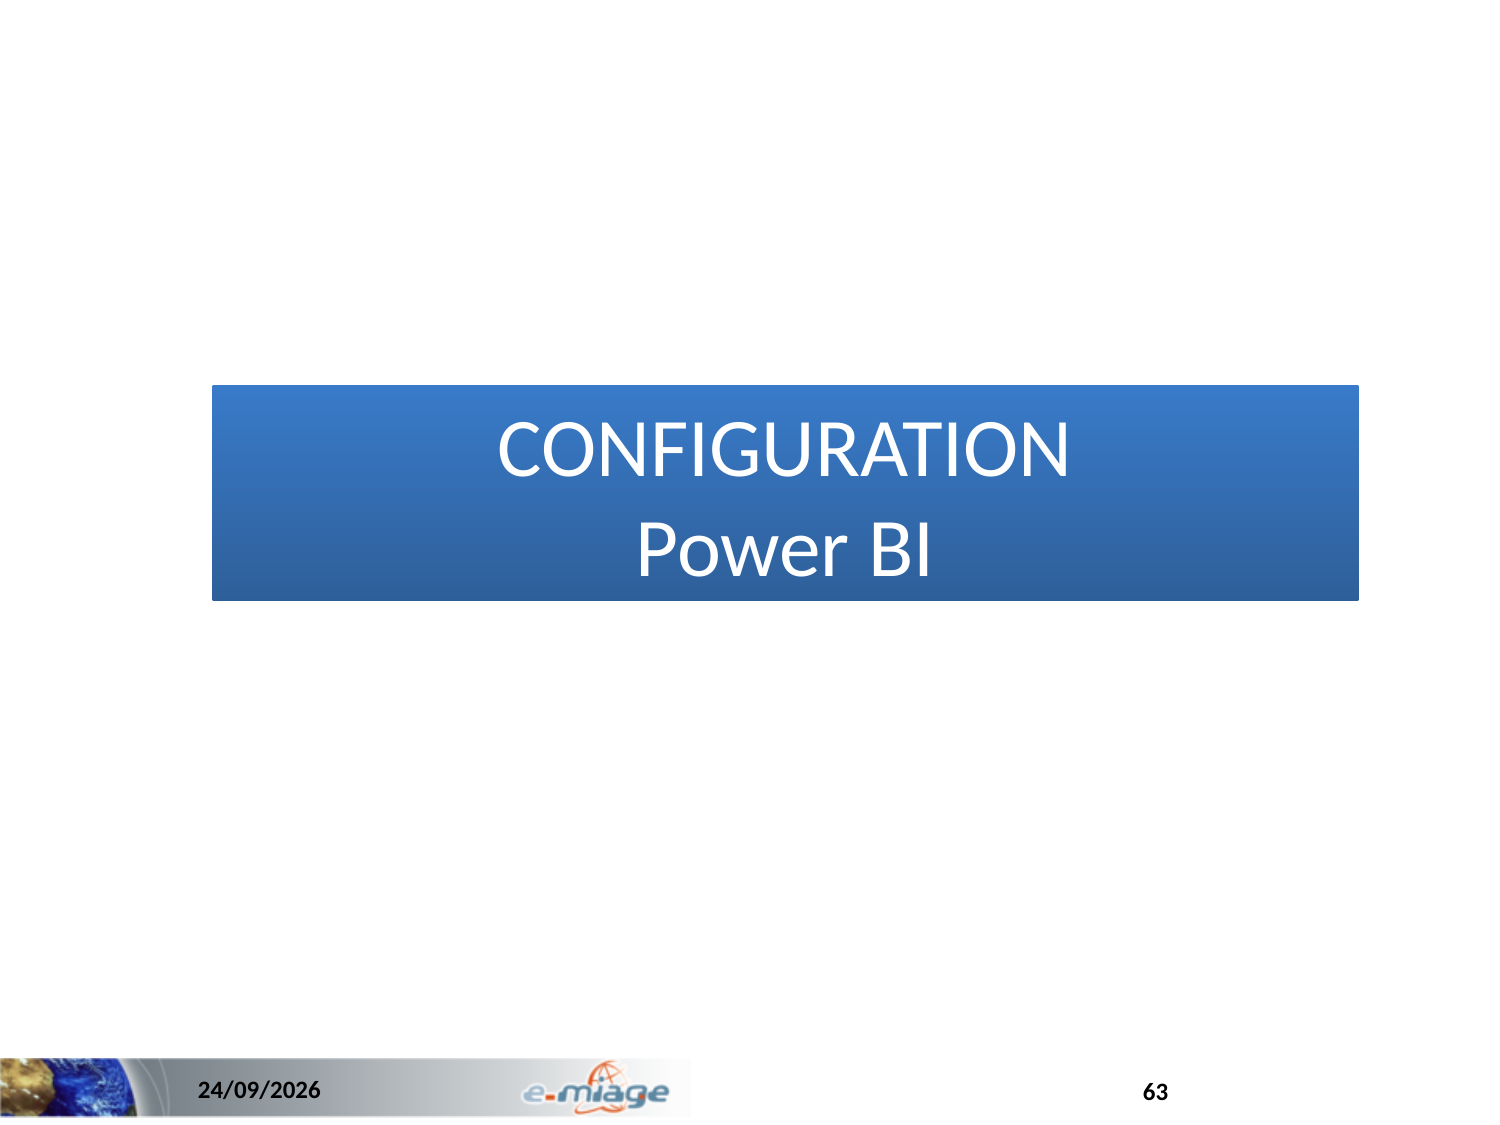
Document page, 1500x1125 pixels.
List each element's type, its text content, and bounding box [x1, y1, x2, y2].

text_box CONFIGURATION Power BI [212, 385, 1359, 601]
picture [0, 1058, 691, 1118]
